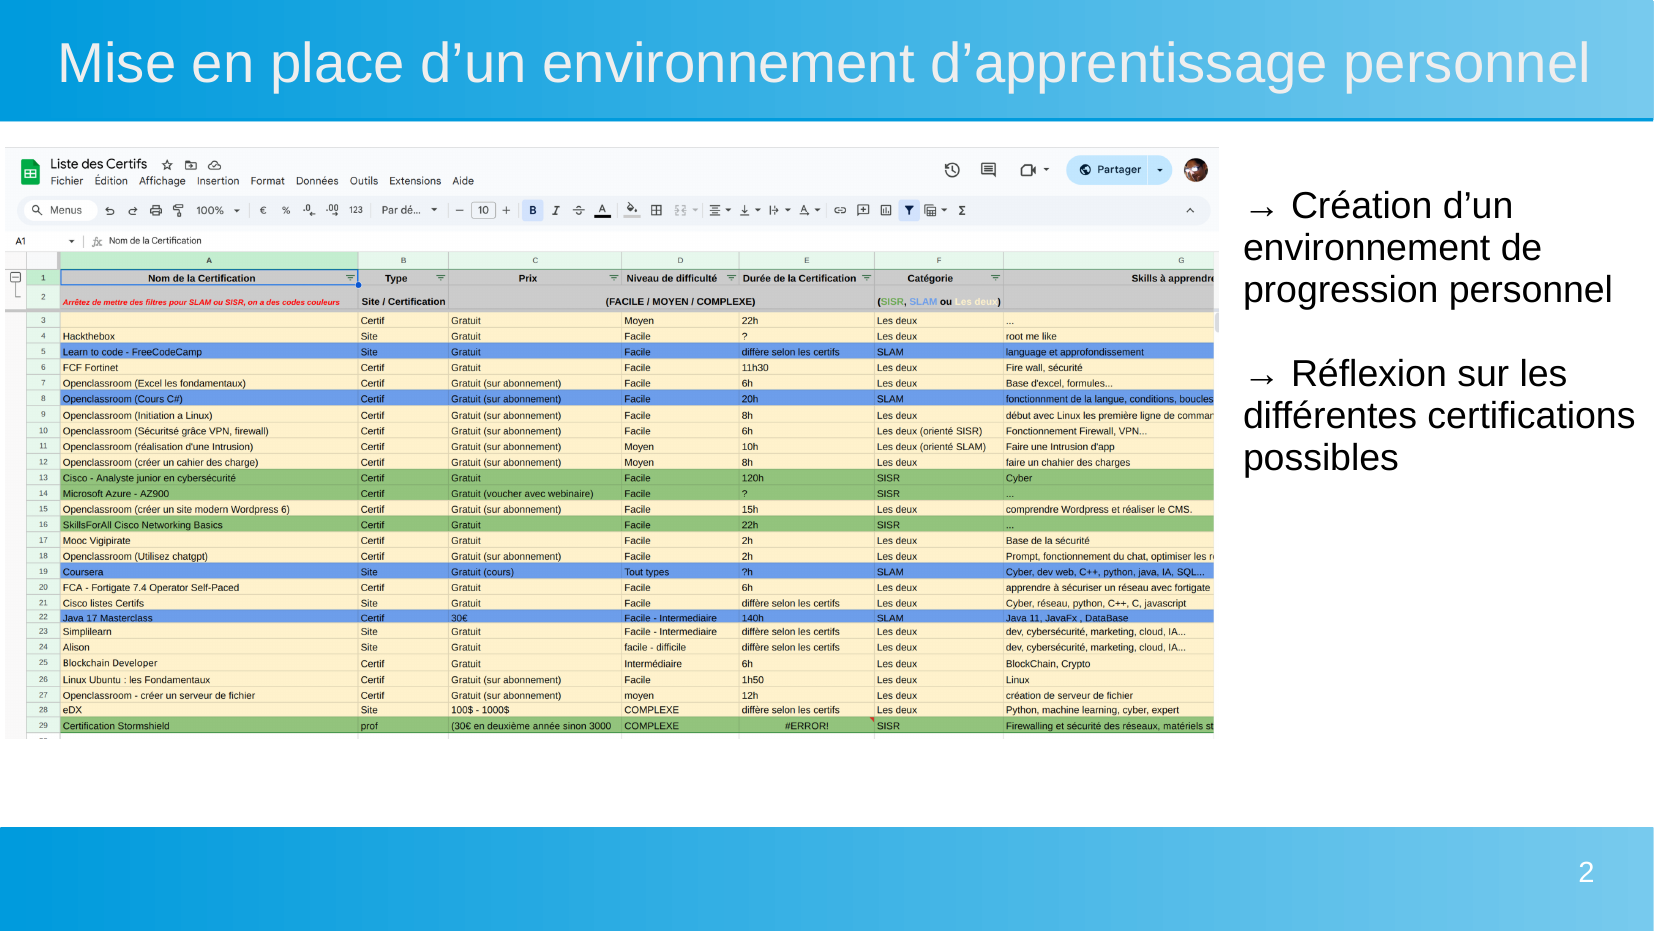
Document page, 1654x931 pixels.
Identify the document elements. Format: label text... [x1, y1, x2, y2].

text_box → Création d’un environnement de progression personnel → Réflexion sur les différentes certifications possibles [1228, 177, 1654, 798]
picture [5, 147, 1219, 739]
title Mise en place d’un environnement d’apprentissage personnel [0, 0, 1654, 133]
